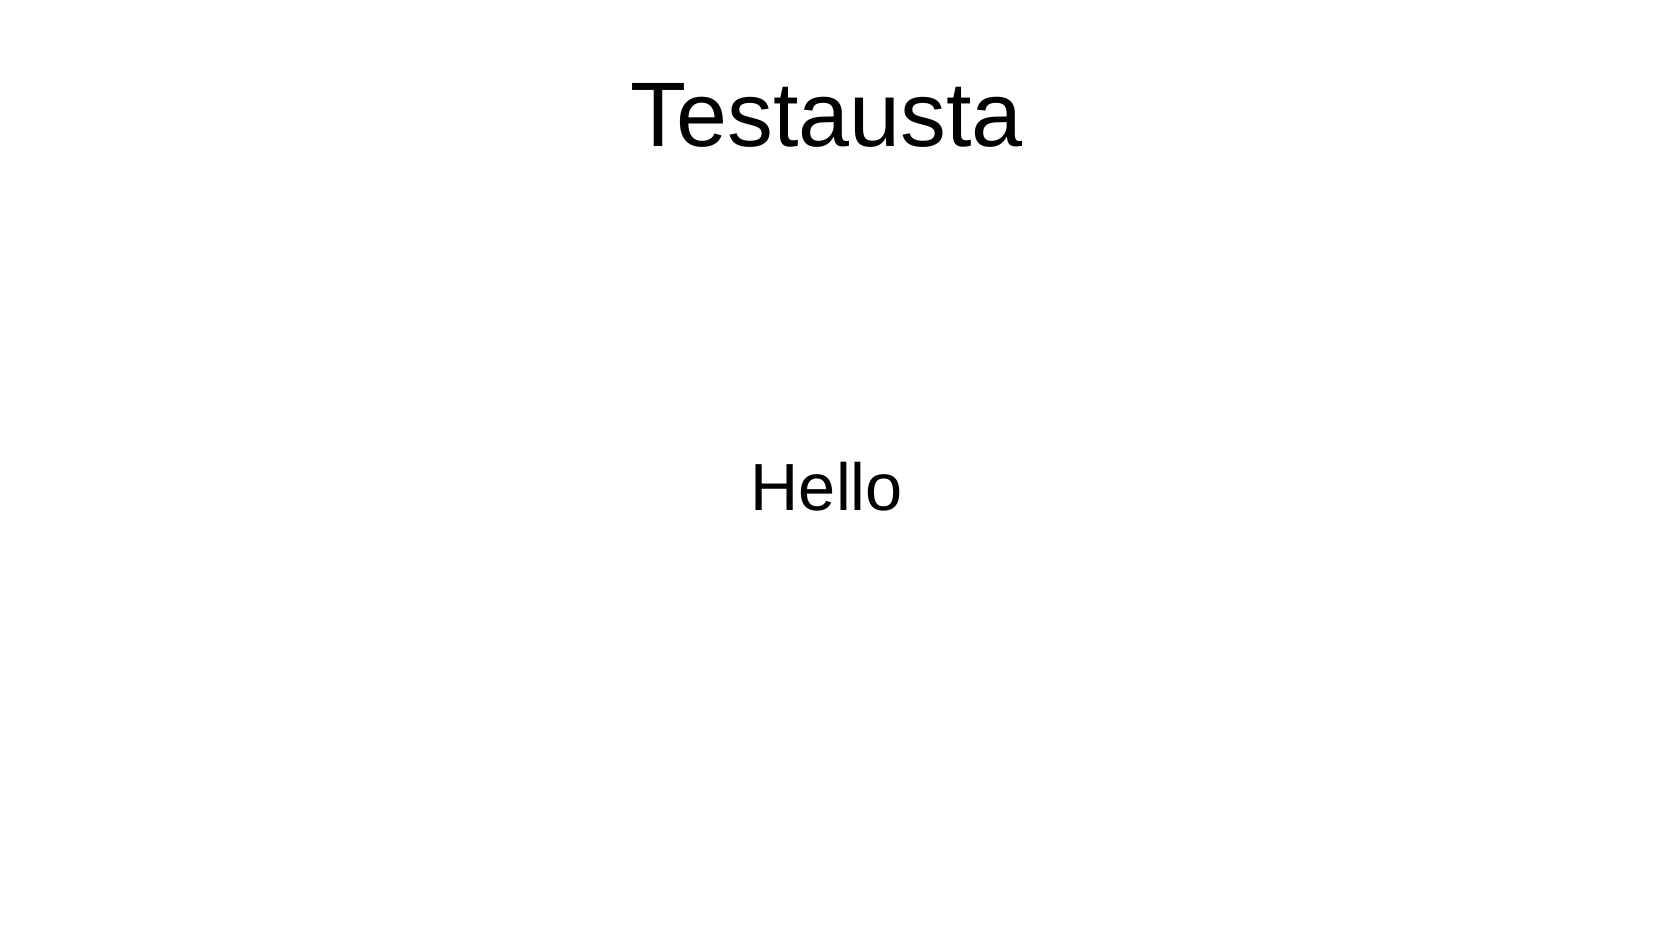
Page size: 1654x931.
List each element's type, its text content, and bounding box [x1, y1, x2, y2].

title Testausta [82, 37, 1571, 193]
subtitle Hello [82, 217, 1571, 758]
